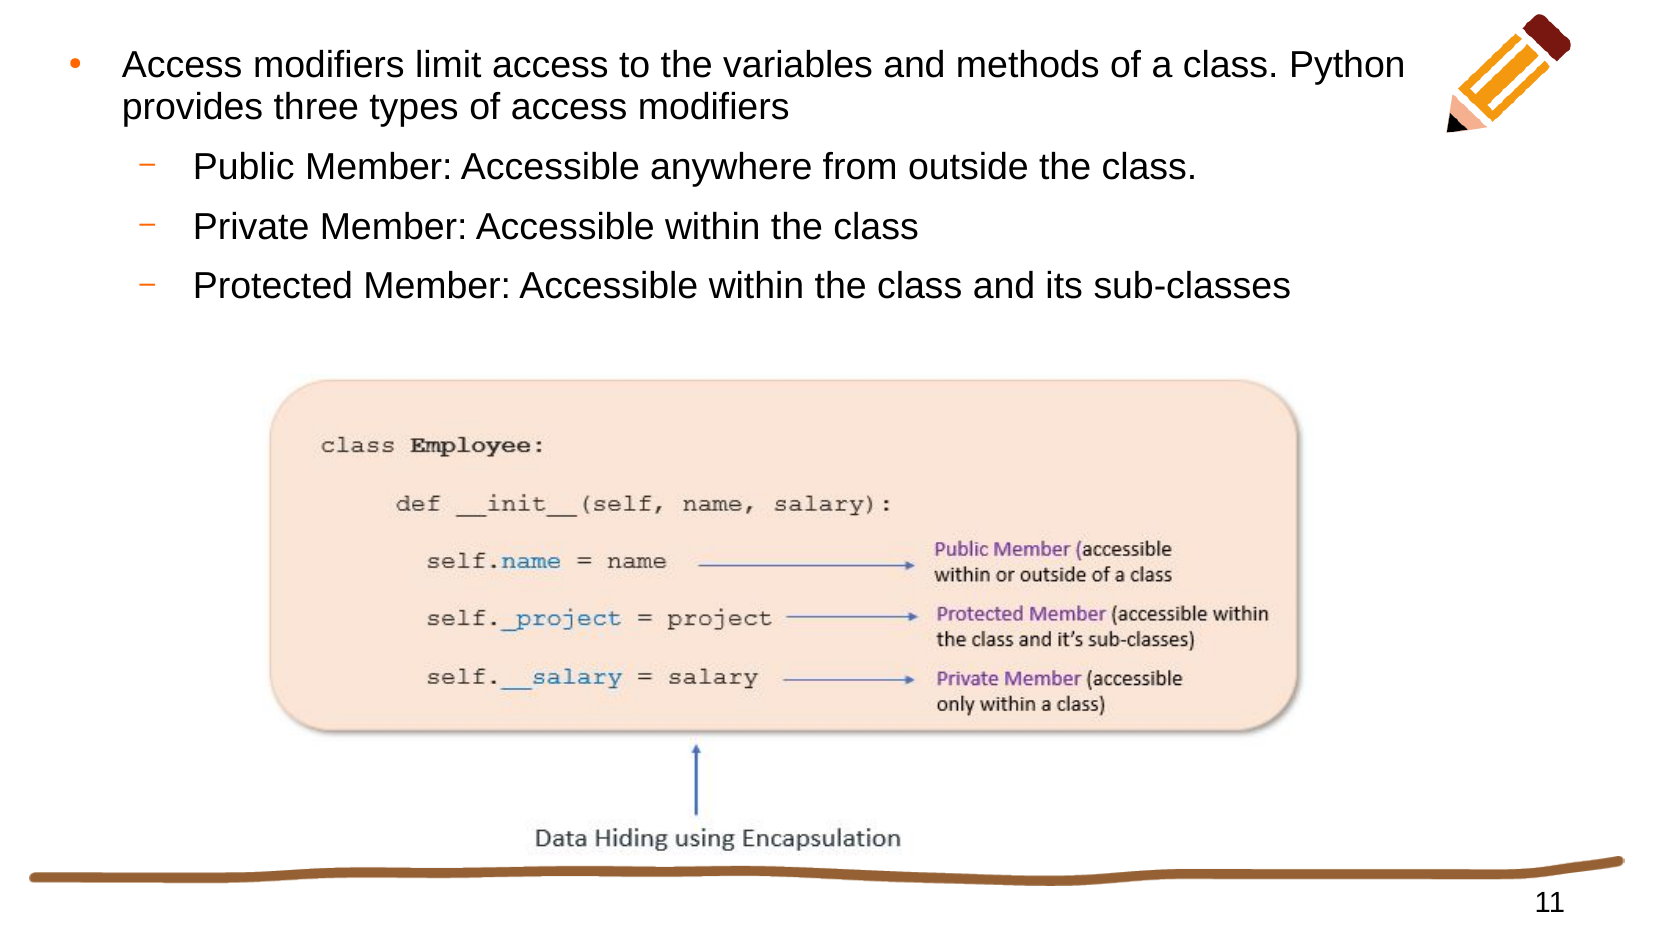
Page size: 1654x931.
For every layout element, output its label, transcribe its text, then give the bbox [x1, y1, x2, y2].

picture [1446, 14, 1571, 133]
list Access modifiers limit access to the variables and methods of a class. Python provides three types of access modifiers Public Member: Accessible anywhere from outside the class. Private Member: Accessible within the class Protected Member: Accessible within the class and its sub-classes [51, 43, 1501, 751]
picture [29, 374, 1625, 886]
